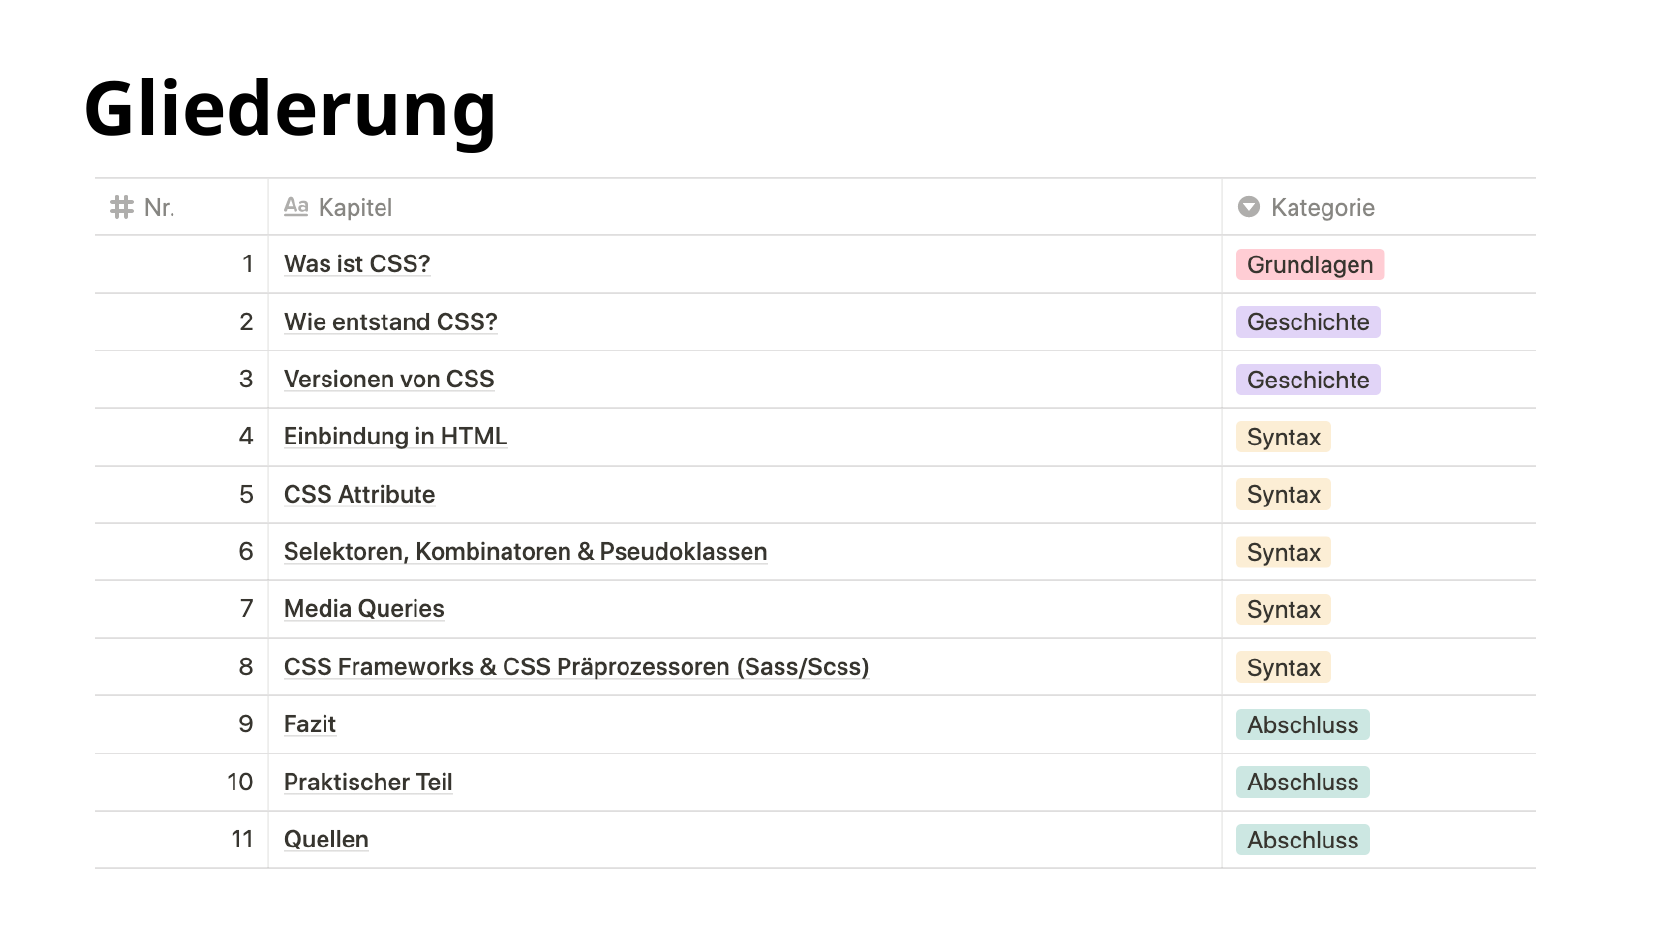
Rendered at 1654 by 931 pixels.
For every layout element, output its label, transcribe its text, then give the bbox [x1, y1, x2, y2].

title Gliederung [82, 59, 1571, 154]
picture [82, 165, 1536, 877]
